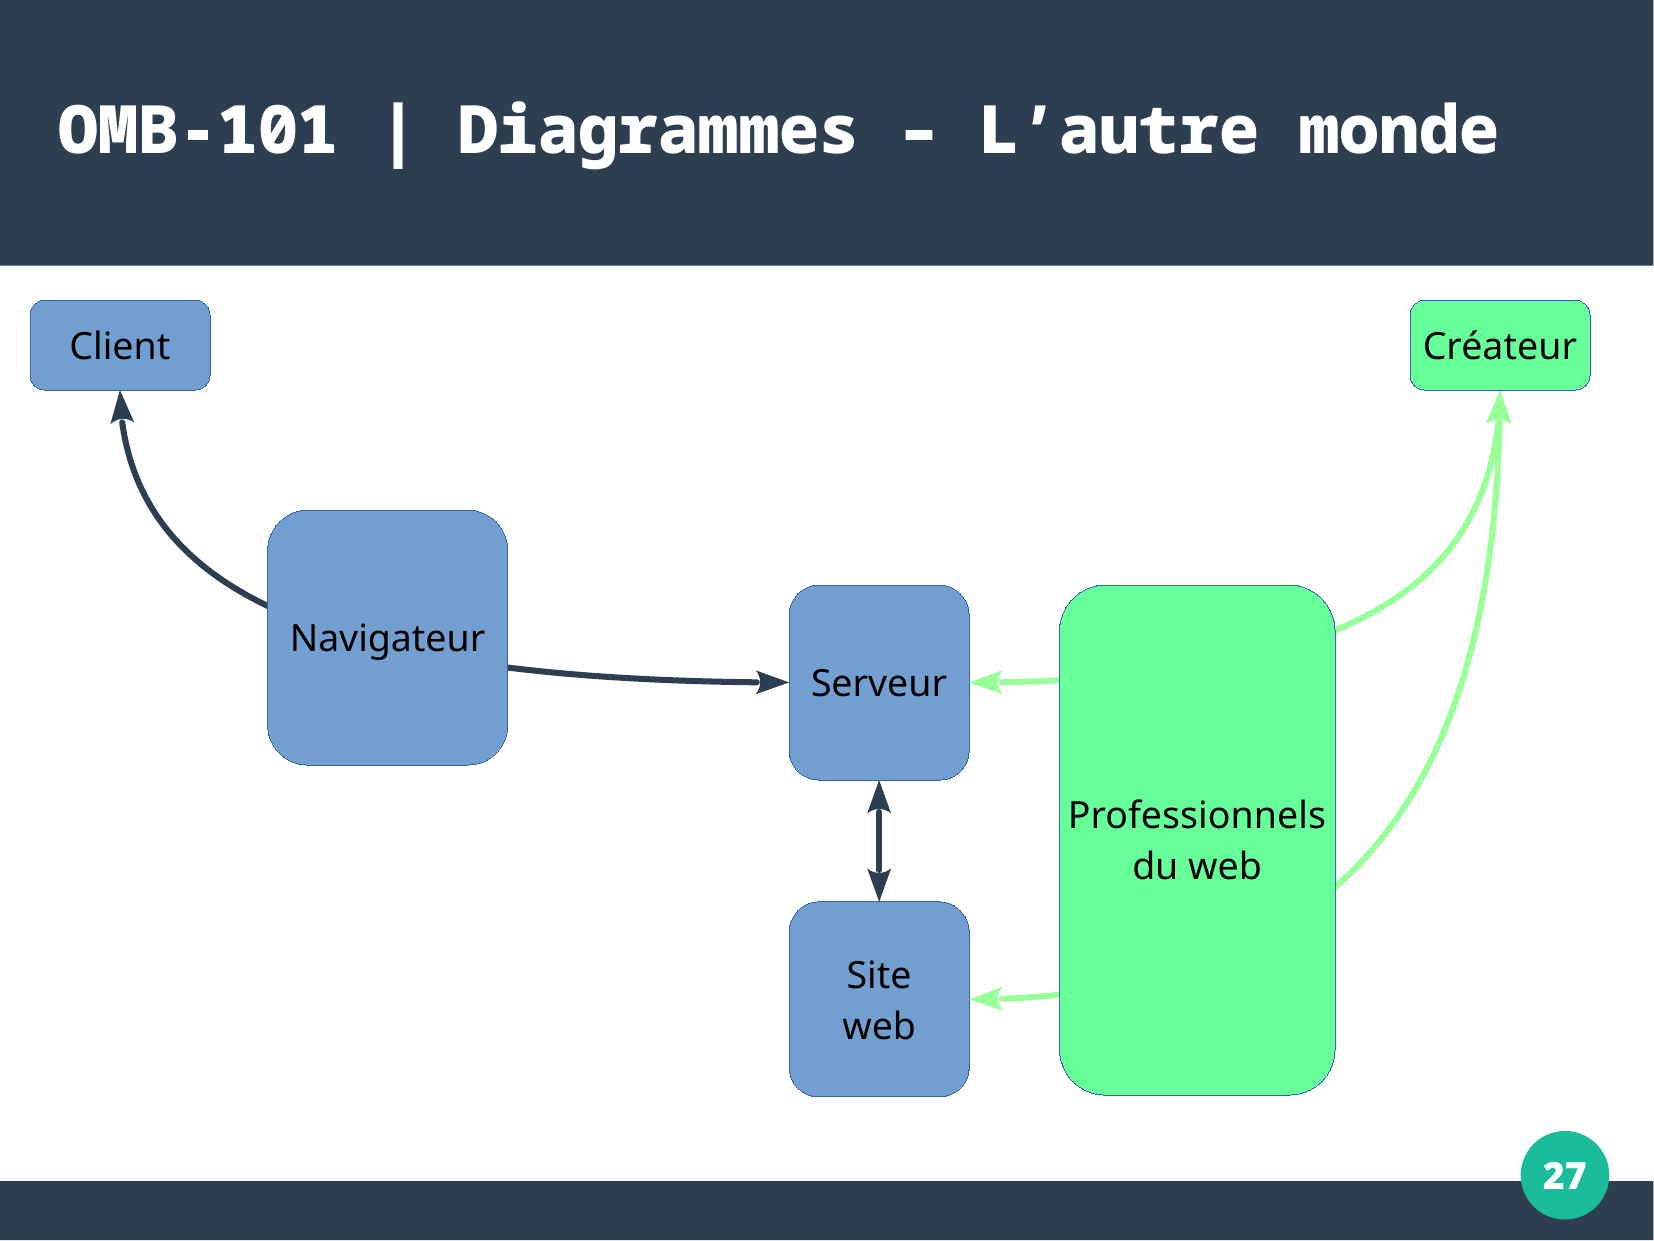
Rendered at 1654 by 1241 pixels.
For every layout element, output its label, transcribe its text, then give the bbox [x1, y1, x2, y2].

text_box Client [30, 300, 211, 391]
text_box Serveur [789, 585, 970, 781]
text_box Créateur [1410, 300, 1591, 391]
text_box Site web [789, 901, 970, 1097]
text_box Navigateur [267, 510, 508, 766]
text_box Professionnels du web [1059, 585, 1336, 1096]
title OMB-101 | Diagrammes – L’autre monde [59, 49, 1595, 207]
